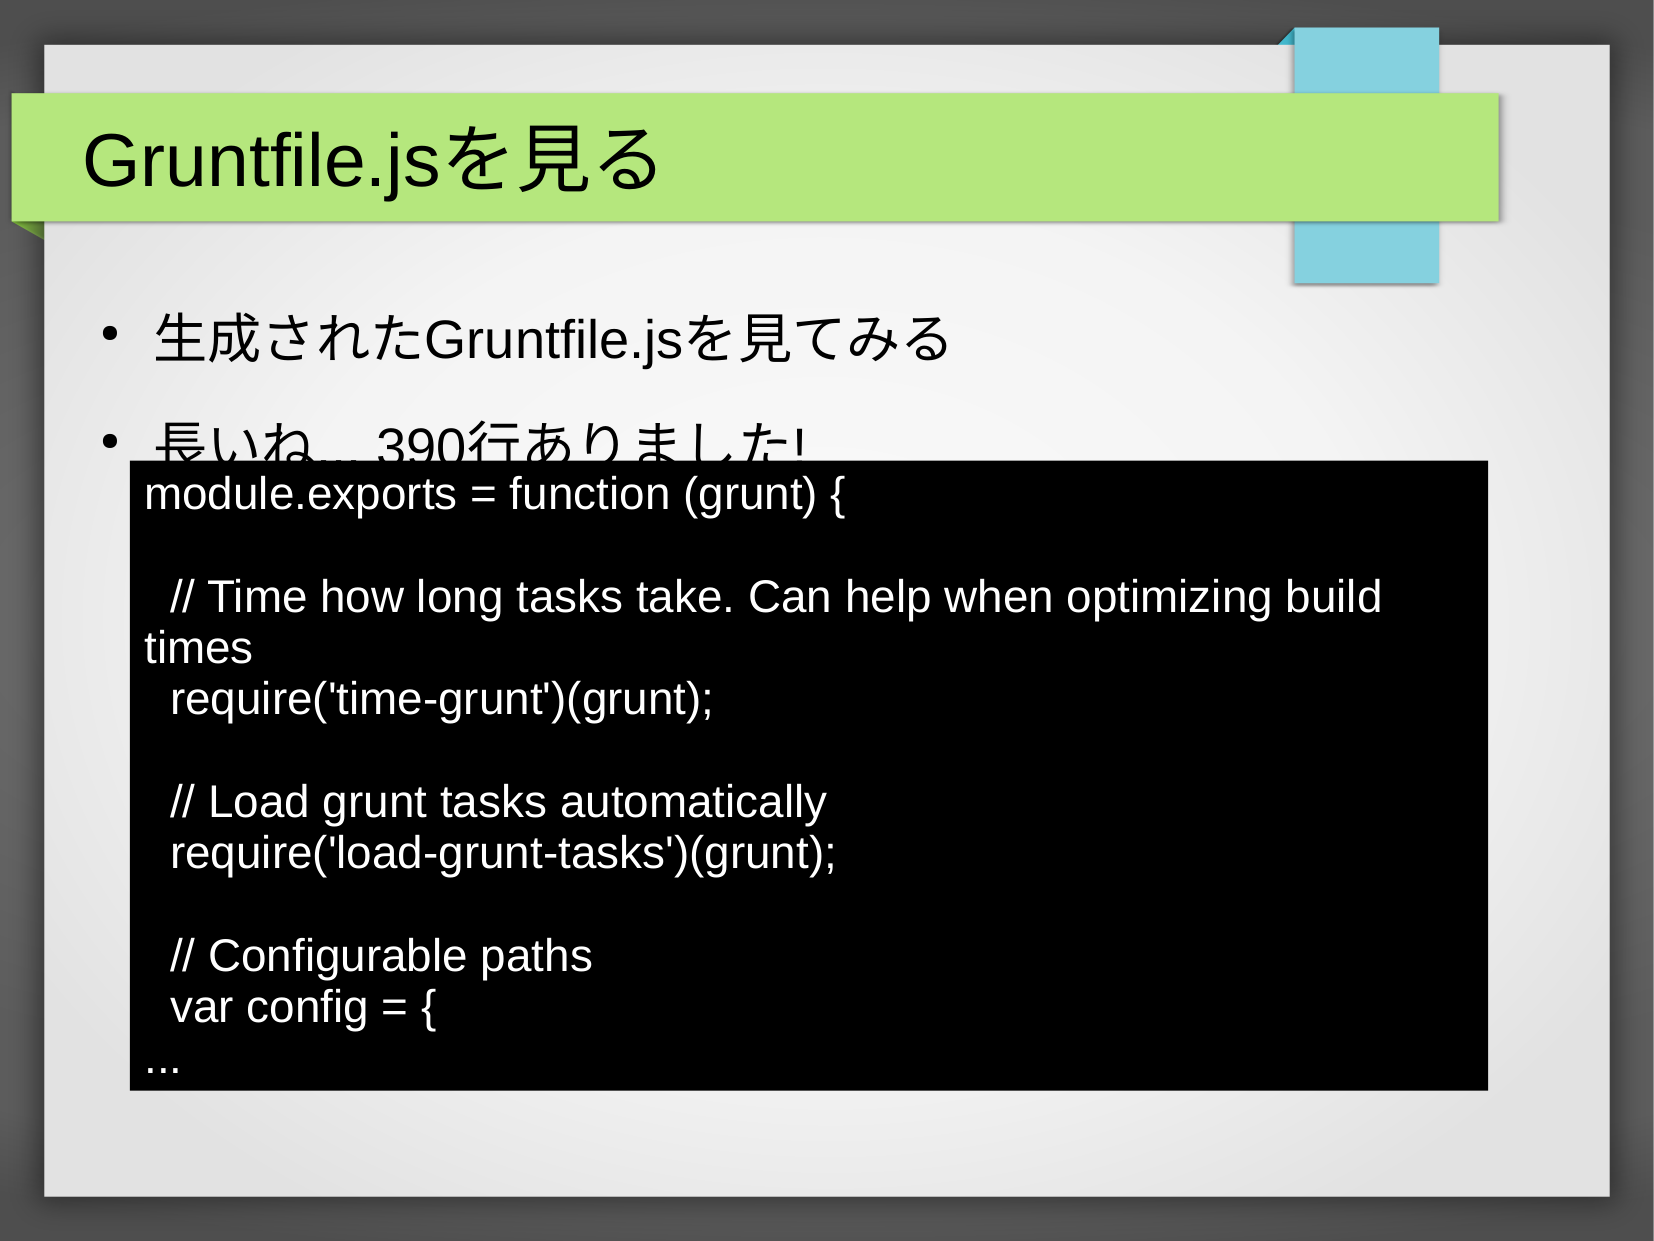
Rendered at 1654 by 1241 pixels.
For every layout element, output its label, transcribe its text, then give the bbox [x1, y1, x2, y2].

title Gruntfile.jsを見る [82, 94, 1264, 213]
text_box module.exports = function (grunt) { // Time how long tasks take. Can help when optimizing build times require('time-grunt')(grunt); // Load grunt tasks automatically require('load-grunt-tasks')(grunt); // Configurable paths var config = { ... [129, 460, 1489, 1091]
picture [0, 0, 1654, 1241]
list 生成されたGruntfile.jsを見てみる 長いね... 390行ありました! [82, 295, 1571, 1015]
